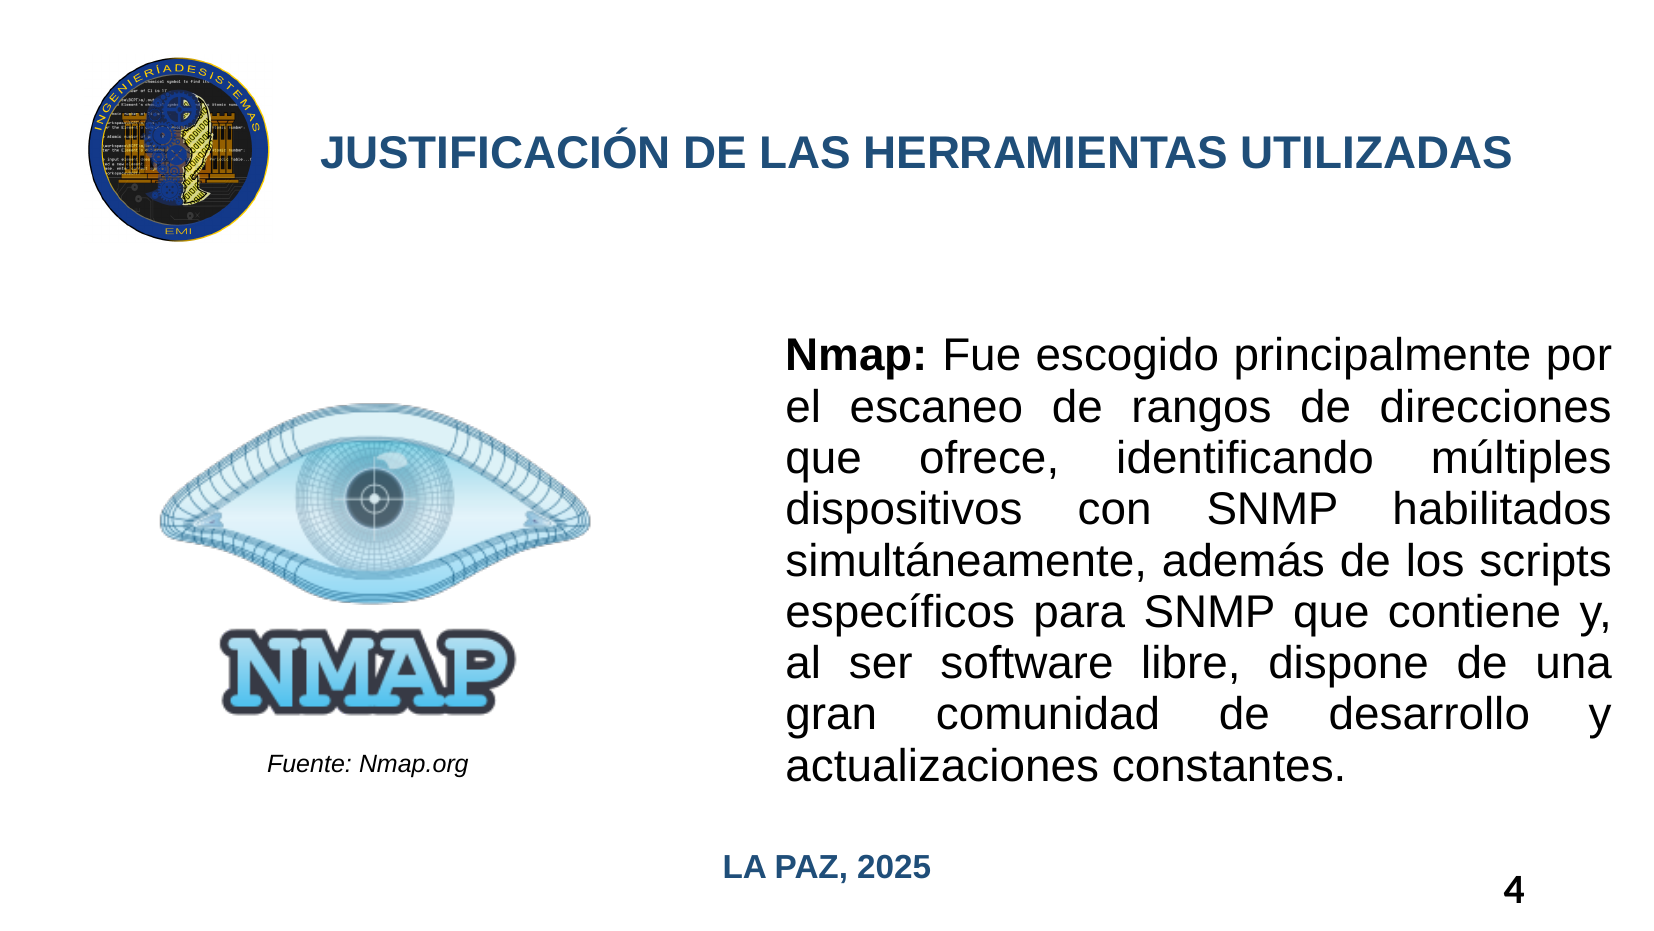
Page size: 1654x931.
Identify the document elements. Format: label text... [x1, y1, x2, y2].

title Nmap: Fue escogido principalmente por el escaneo de rangos de direcciones que ofrece, identificando múltiples dispositivos con SNMP habilitados simultáneamente, además de los scripts específicos para SNMP que contiene y, al ser software libre, dispone de una gran comunidad de desarrollo y actualizaciones constantes. [750, 291, 1613, 829]
picture [150, 337, 601, 788]
slide_number <number> [1167, 888, 1540, 912]
title JUSTIFICACIÓN DE LAS HERRAMIENTAS UTILIZADAS [262, 126, 1571, 178]
picture [84, 54, 273, 243]
title LA PAZ, 2025 [82, 846, 1572, 888]
title Fuente: Nmap.org [231, 750, 488, 779]
